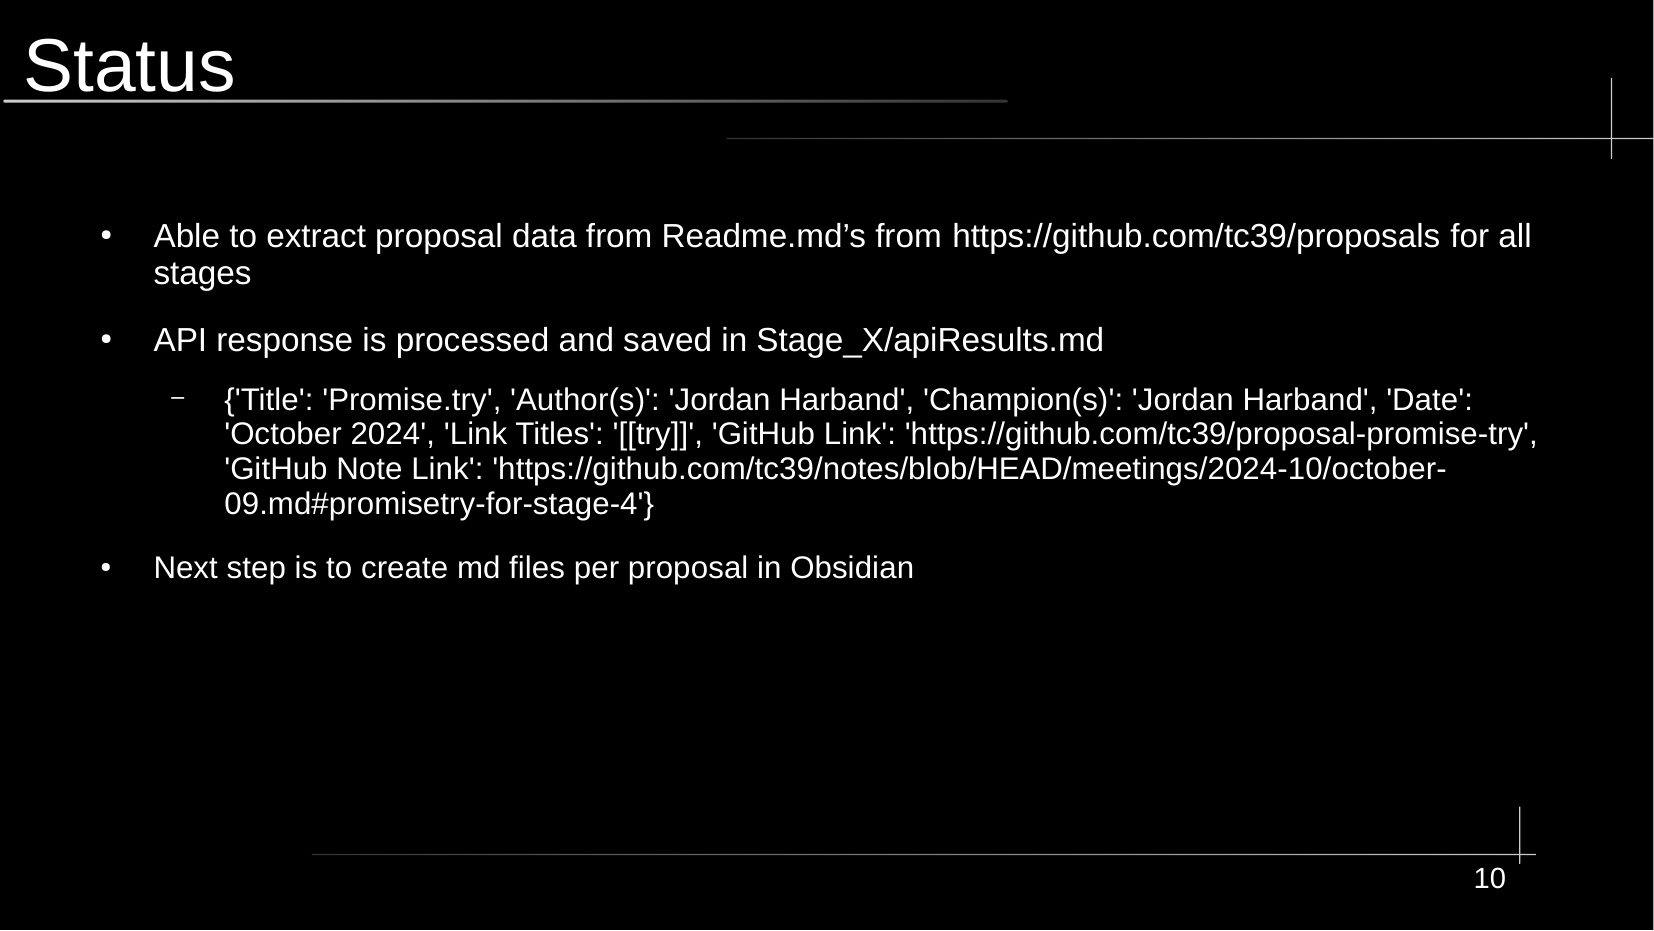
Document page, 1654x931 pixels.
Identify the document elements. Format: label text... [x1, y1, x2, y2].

title Status [23, 11, 1589, 119]
list Able to extract proposal data from Readme.md’s from https://github.com/tc39/proposals for all stages API response is processed and saved in Stage_X/apiResults.md {'Title': 'Promise.try', 'Author(s)': 'Jordan Harband', 'Champion(s)': 'Jordan Harband', 'Date': 'October 2024', 'Link Titles': '[[try]]', 'GitHub Link': 'https://github.com/tc39/proposal-promise-try', 'GitHub Note Link': 'https://github.com/tc39/notes/blob/HEAD/meetings/2024-10/october-09.md#promisetry-for-stage-4'} Next step is to create md files per proposal in Obsidian [82, 217, 1571, 758]
